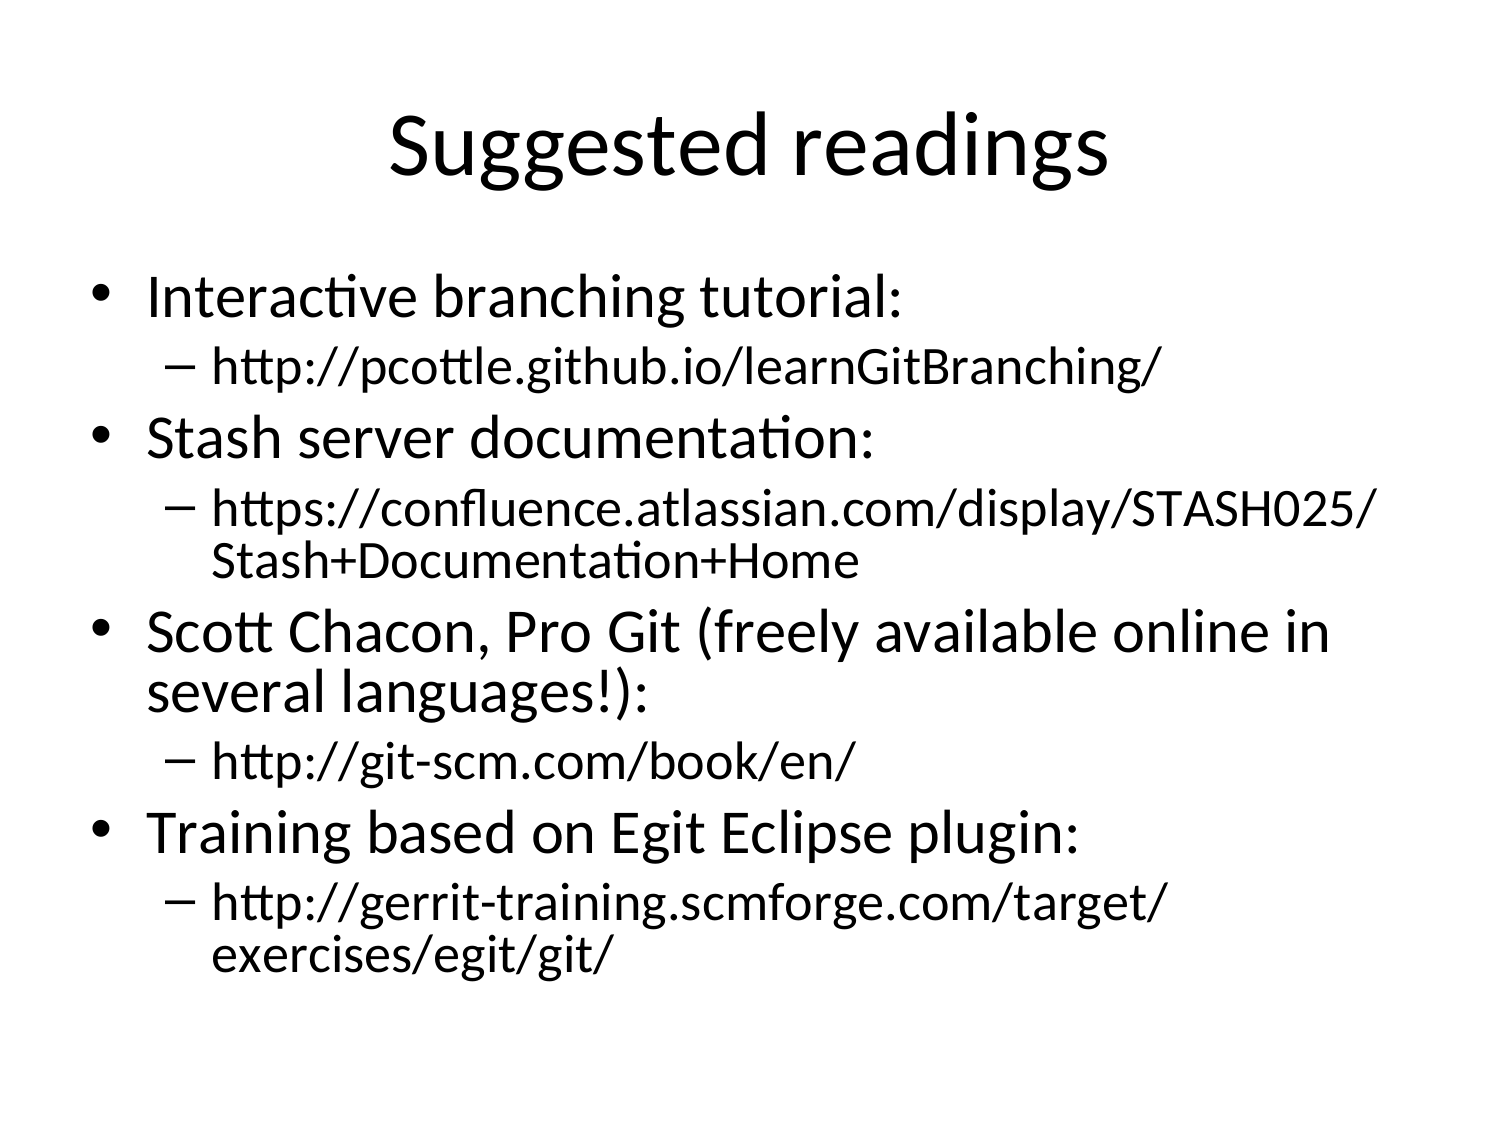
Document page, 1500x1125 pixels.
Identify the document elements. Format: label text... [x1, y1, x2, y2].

title Suggested readings [75, 45, 1426, 233]
list Interactive branching tutorial: http://pcottle.github.io/learnGitBranching/ Stash server documentation: https://confluence.atlassian.com/display/STASH025/Stash+Documentation+Home Scott Chacon, Pro Git (freely available online in several languages!): http://git-scm.com/book/en/ Training based on Egit Eclipse plugin: http://gerrit-training.scmforge.com/target/exercises/egit/git/ [75, 262, 1426, 1006]
